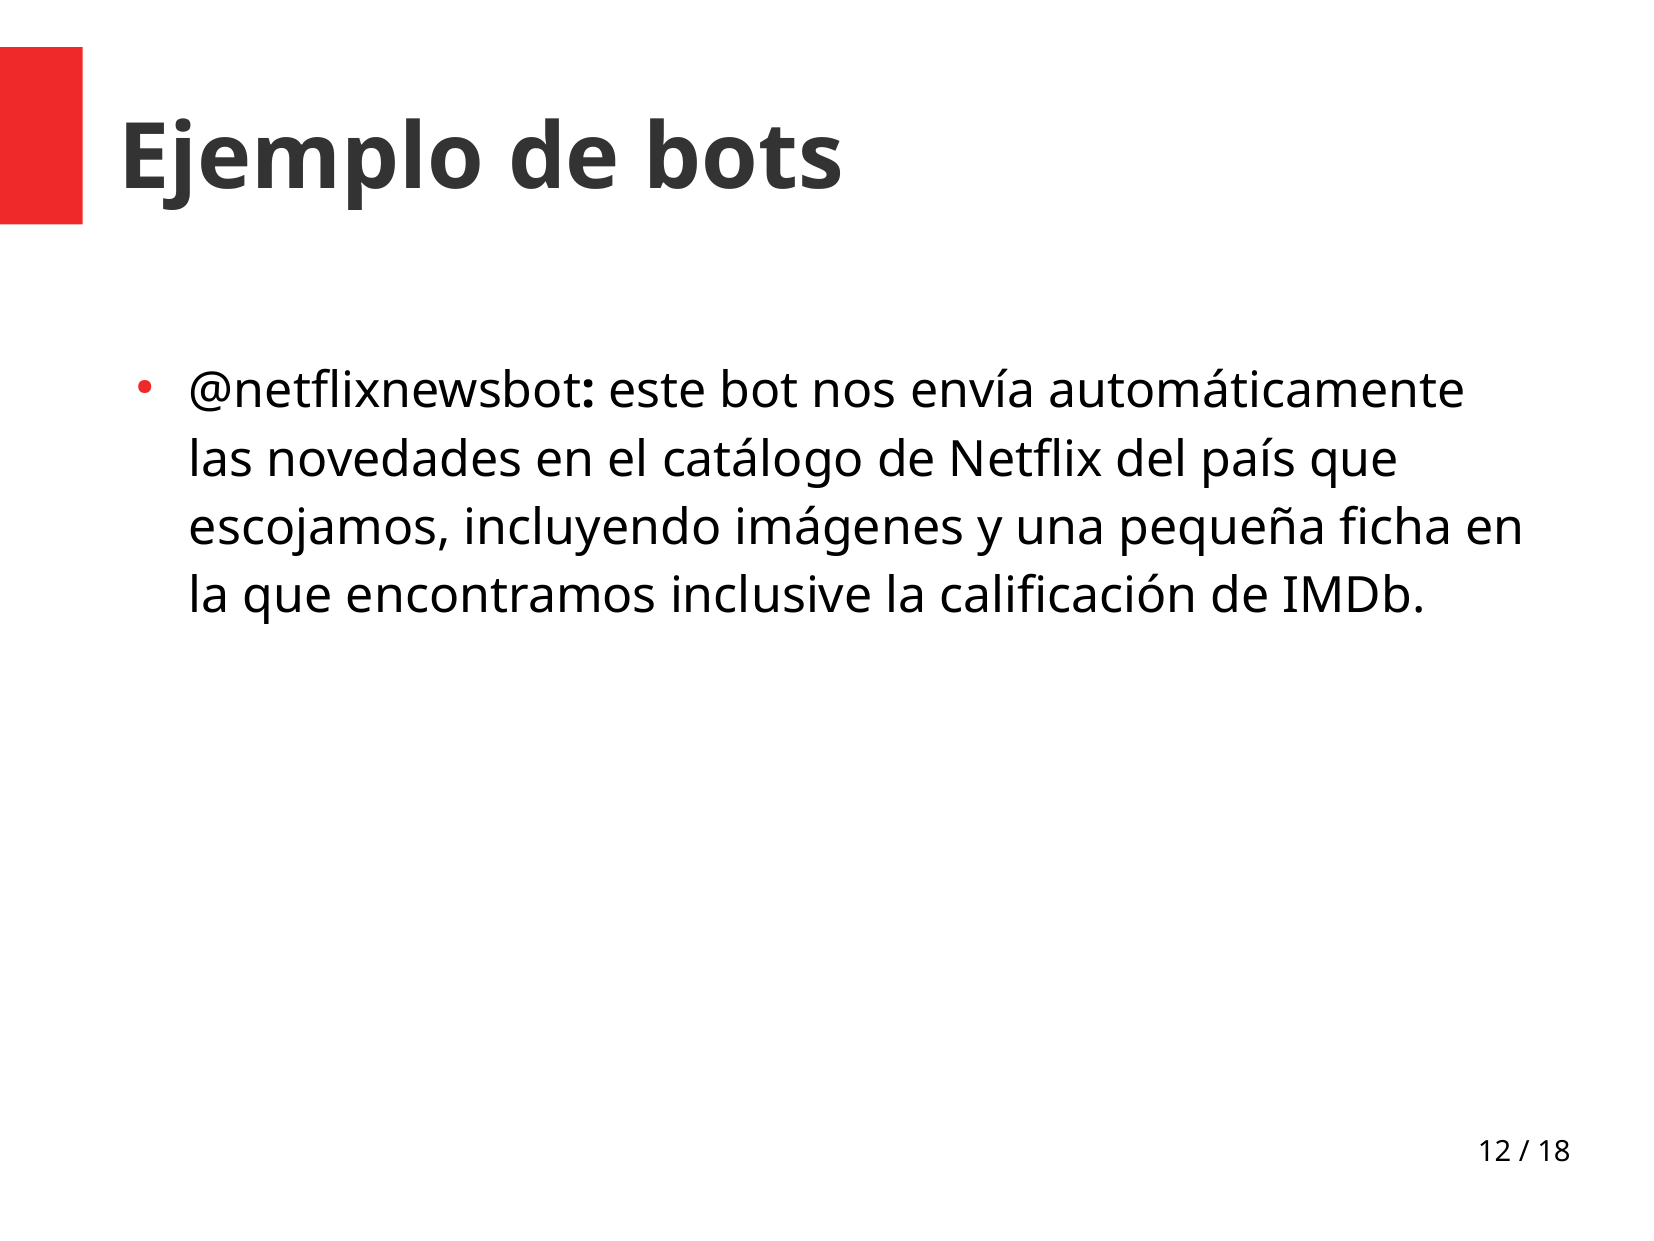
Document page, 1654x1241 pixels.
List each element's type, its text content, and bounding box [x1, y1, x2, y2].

list @netflixnewsbot: este bot nos envía automáticamente las novedades en el catálogo de Netflix del país que escojamos, incluyendo imágenes y una pequeña ficha en la que encontramos inclusive la calificación de IMDb. [118, 354, 1536, 1074]
title Ejemplo de bots [118, 49, 1571, 257]
